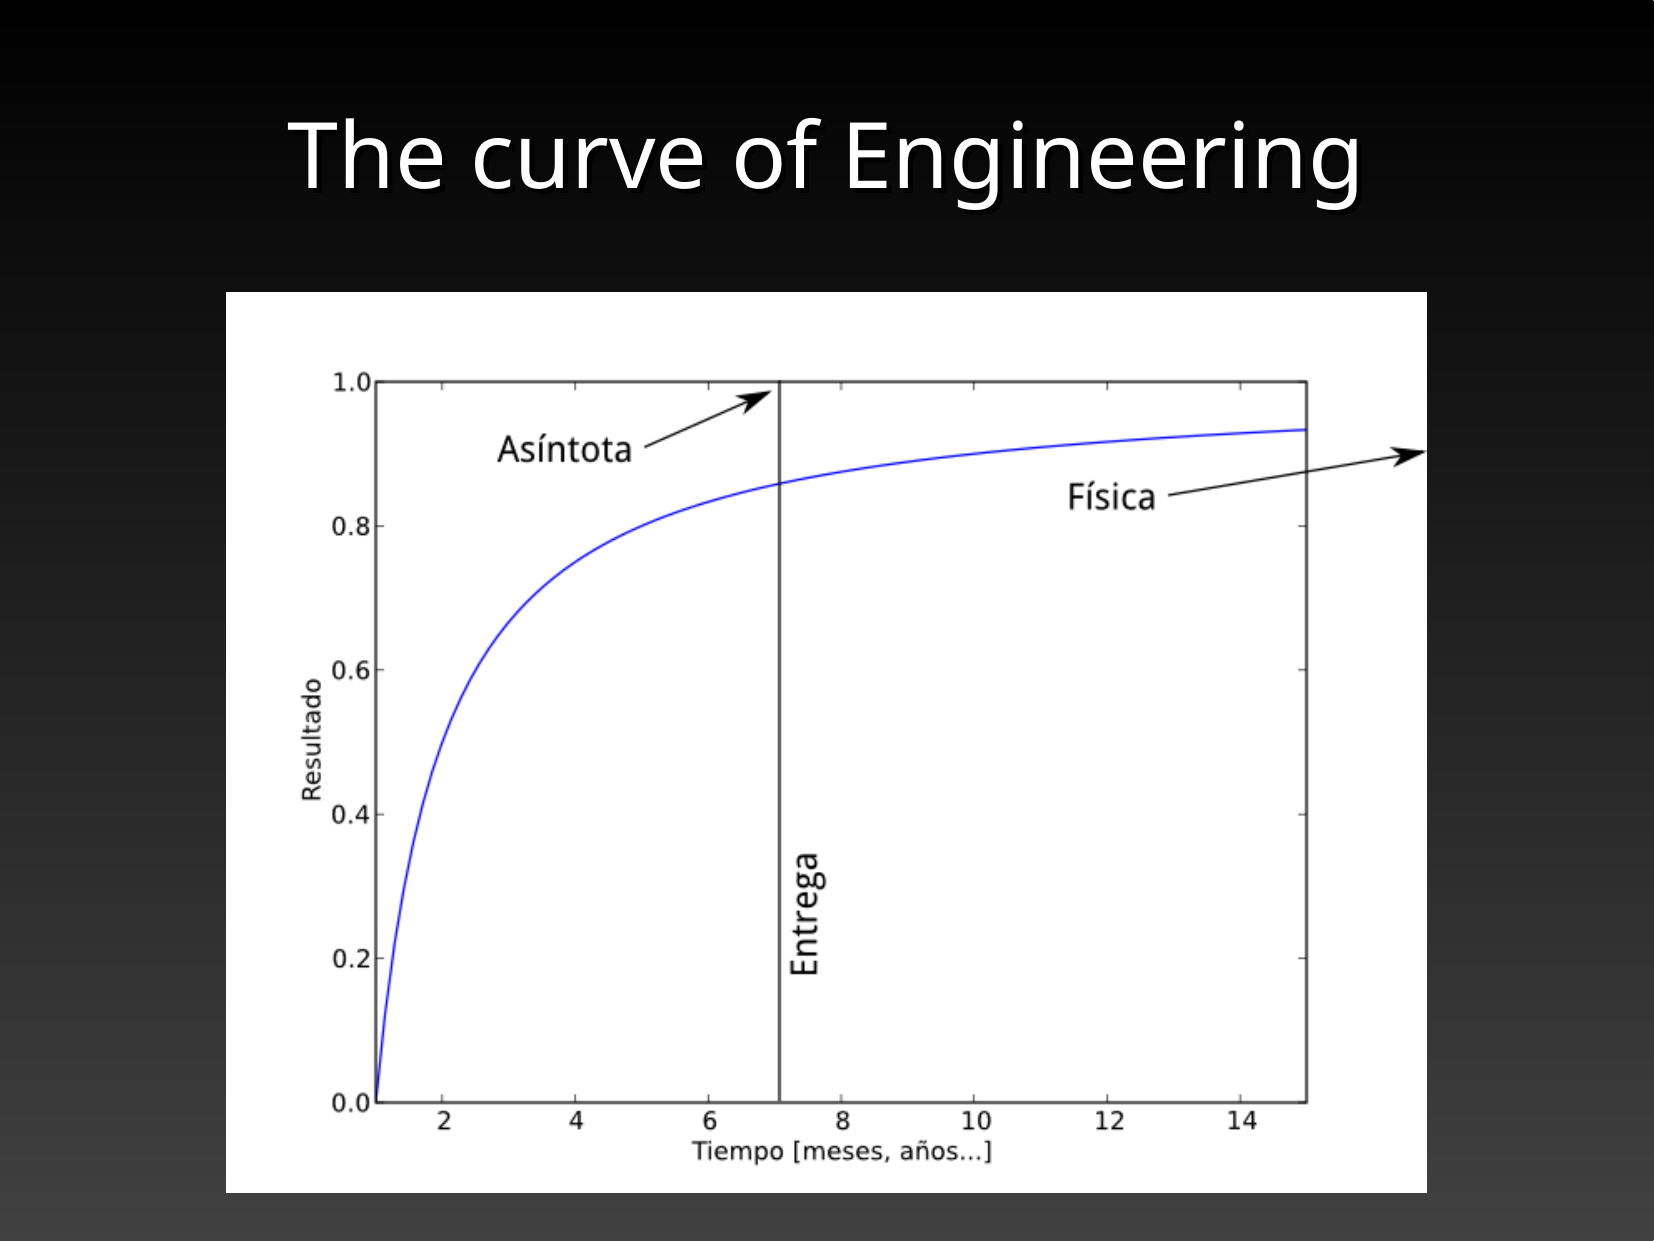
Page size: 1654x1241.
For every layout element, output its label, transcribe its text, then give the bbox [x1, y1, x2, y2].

picture [226, 292, 1427, 1193]
title The curve of Engineering [82, 49, 1571, 257]
